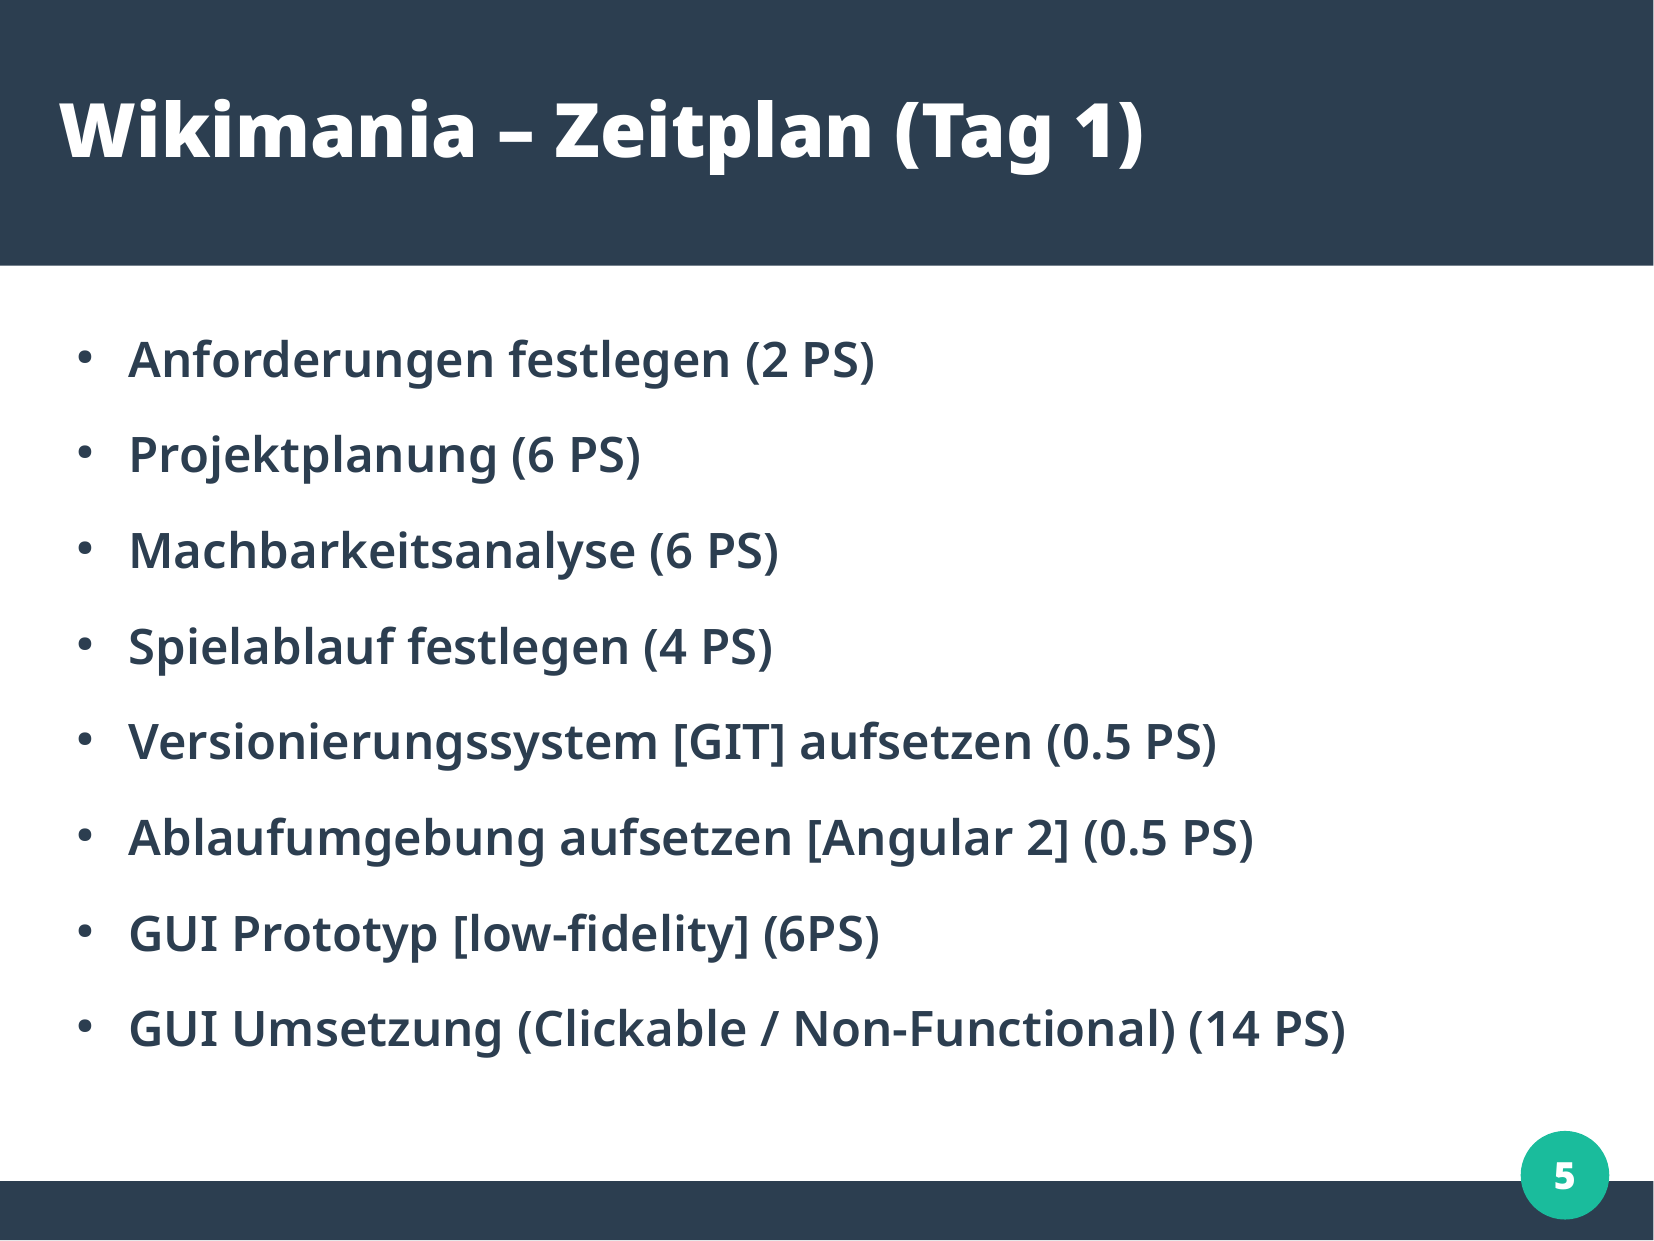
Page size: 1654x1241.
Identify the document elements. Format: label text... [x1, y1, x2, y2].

title Wikimania – Zeitplan (Tag 1) [59, 49, 1595, 207]
list Anforderungen festlegen (2 PS) Projektplanung (6 PS) Machbarkeitsanalyse (6 PS) Spielablauf festlegen (4 PS) Versionierungssystem [GIT] aufsetzen (0.5 PS) Ablaufumgebung aufsetzen [Angular 2] (0.5 PS) GUI Prototyp [low-fidelity] (6PS) GUI Umsetzung (Clickable / Non-Functional) (14 PS) [59, 324, 1447, 1063]
